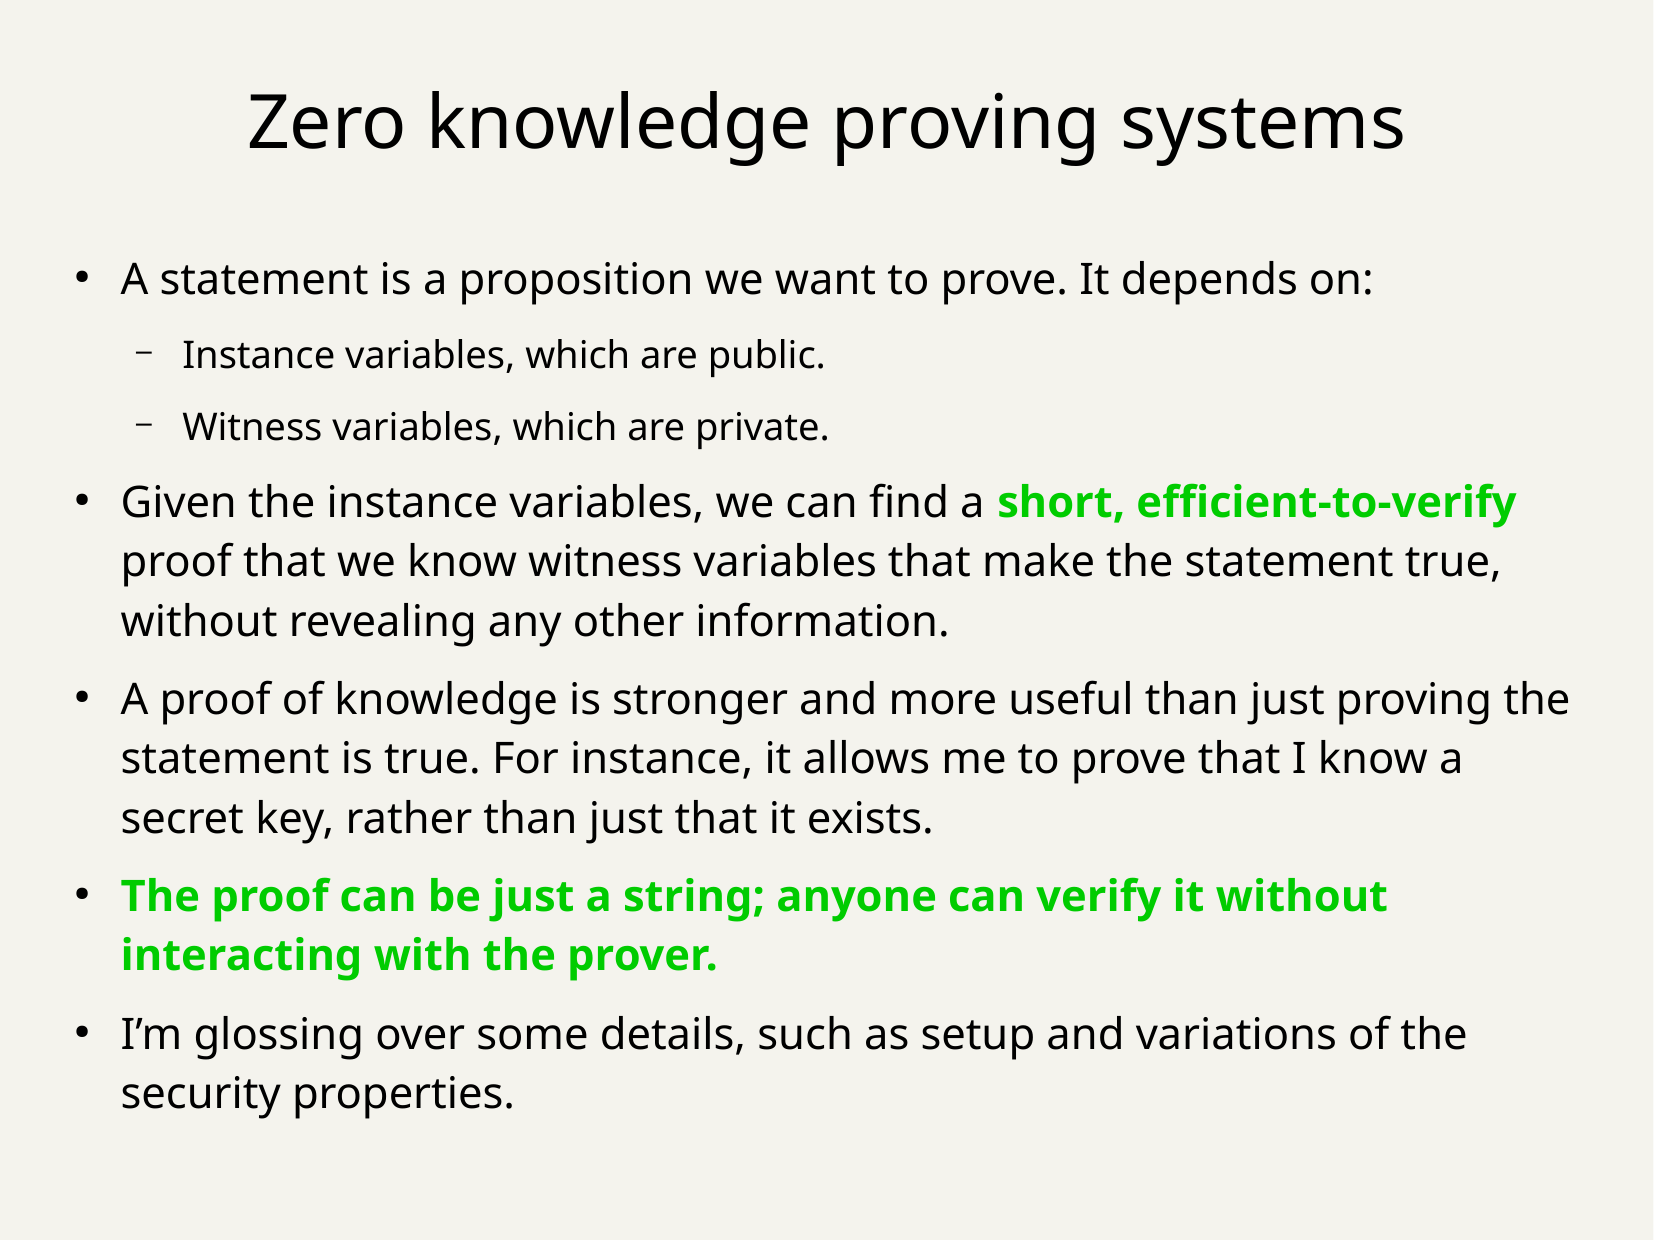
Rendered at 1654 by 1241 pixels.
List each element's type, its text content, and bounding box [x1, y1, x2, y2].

title Zero knowledge proving systems [82, 49, 1571, 189]
list A statement is a proposition we want to prove. It depends on: Instance variables, which are public. Witness variables, which are private. Given the instance variables, we can find a short, efficient-to-verify proof that we know witness variables that make the statement true, without revealing any other information. A proof of knowledge is stronger and more useful than just proving the statement is true. For instance, it allows me to prove that I know a secret key, rather than just that it exists. The proof can be just a string; anyone can verify it without interacting with the prover. I’m glossing over some details, such as setup and variations of the security properties. [59, 248, 1595, 1123]
